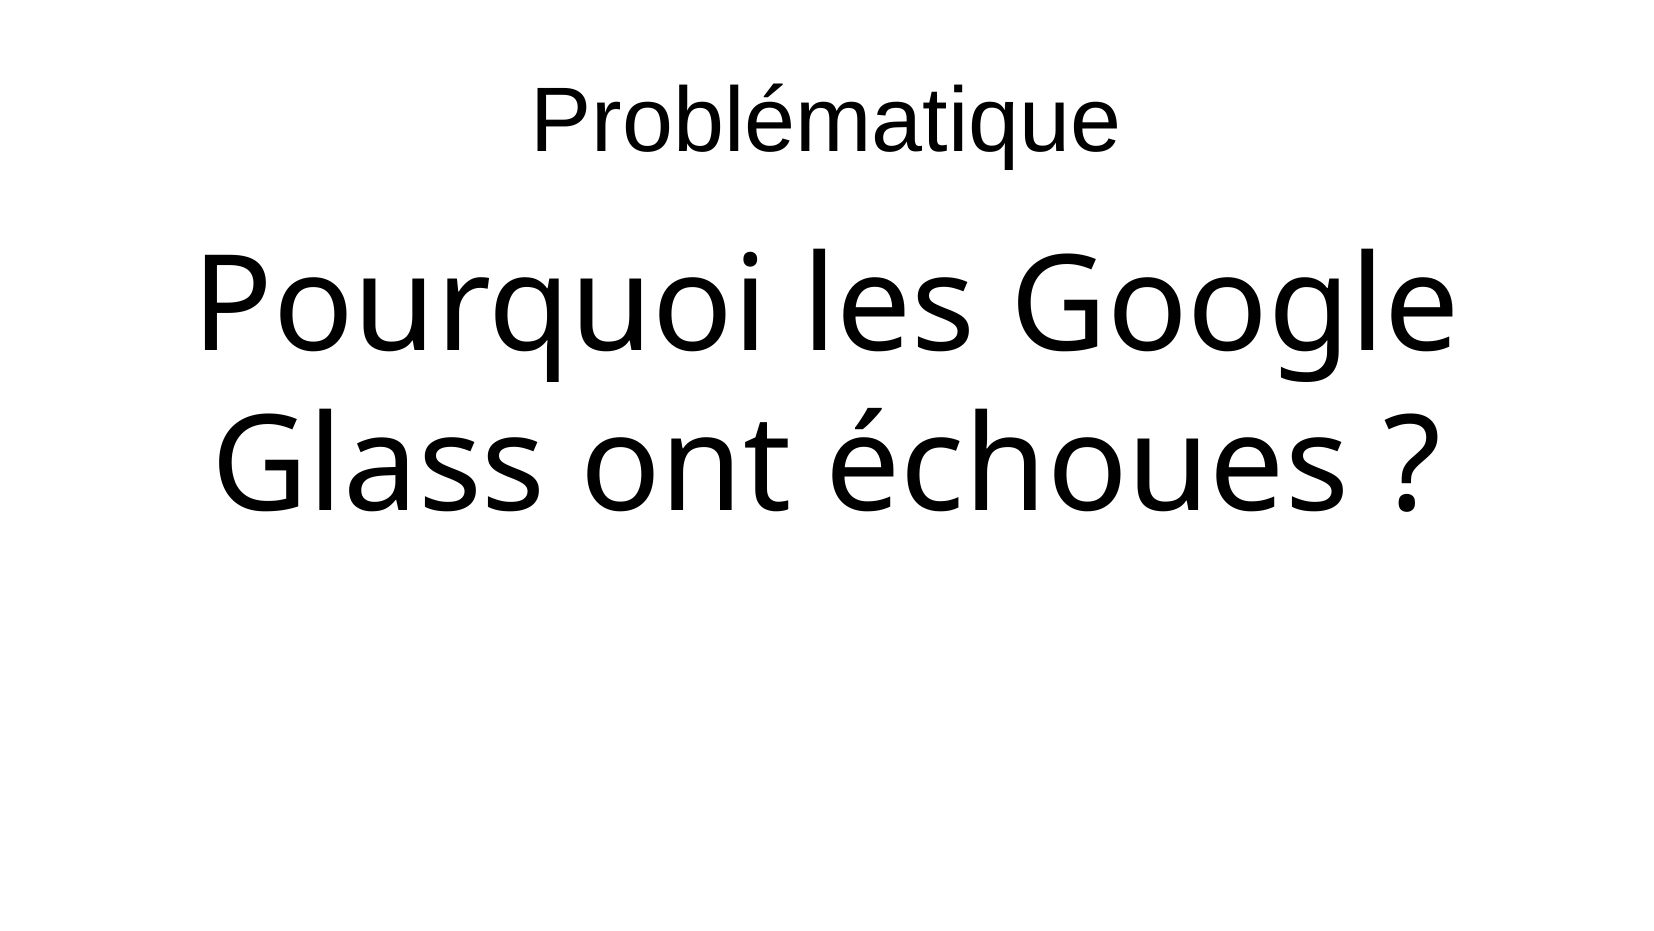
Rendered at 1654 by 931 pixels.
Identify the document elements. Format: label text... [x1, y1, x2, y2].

list Pourquoi les Google Glass ont échoues ? [82, 217, 1571, 758]
title Problématique [82, 37, 1571, 193]
